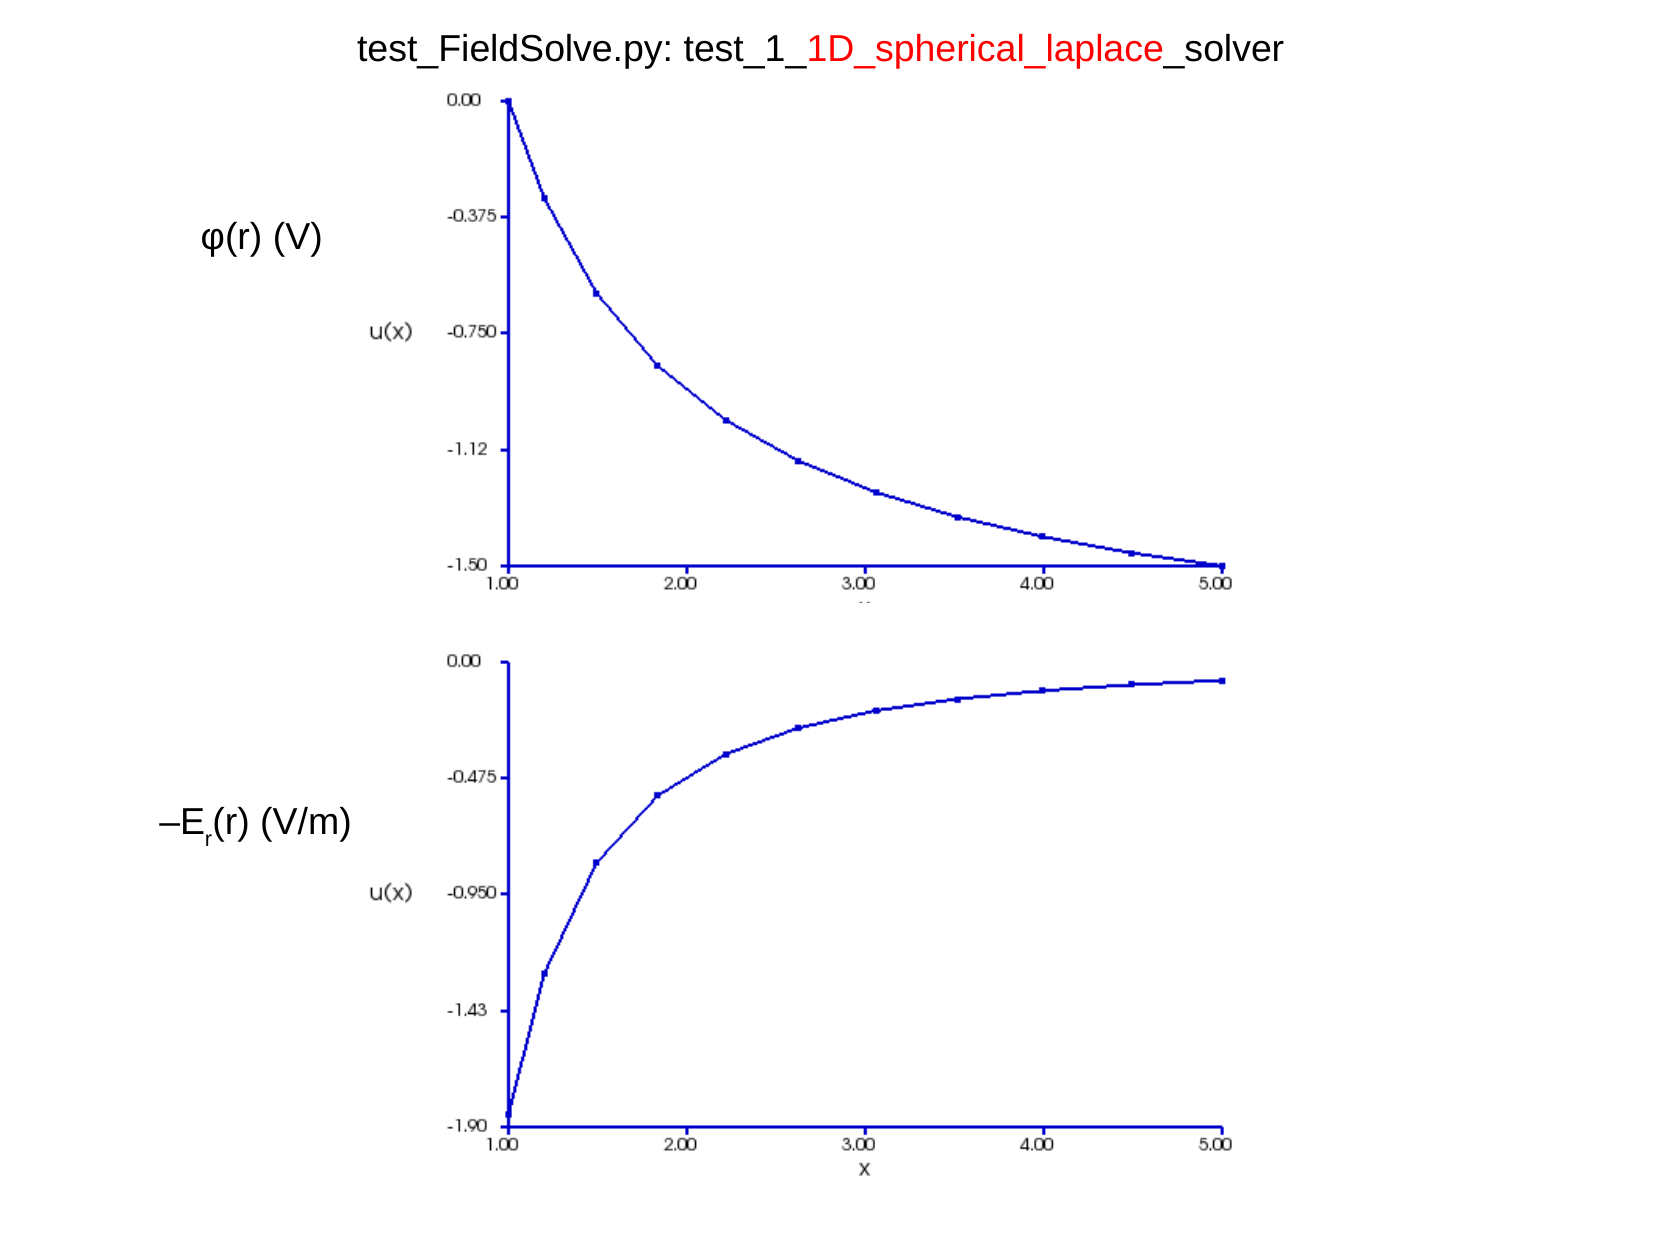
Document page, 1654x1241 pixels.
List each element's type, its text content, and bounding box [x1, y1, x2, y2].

text_box φ(r) (V) [185, 208, 346, 266]
text_box –Er(r) (V/m) [144, 792, 357, 901]
picture [357, 161, 1296, 1229]
text_box test_FieldSolve.py: test_1_1D_spherical_laplace_solver [342, 19, 1303, 161]
